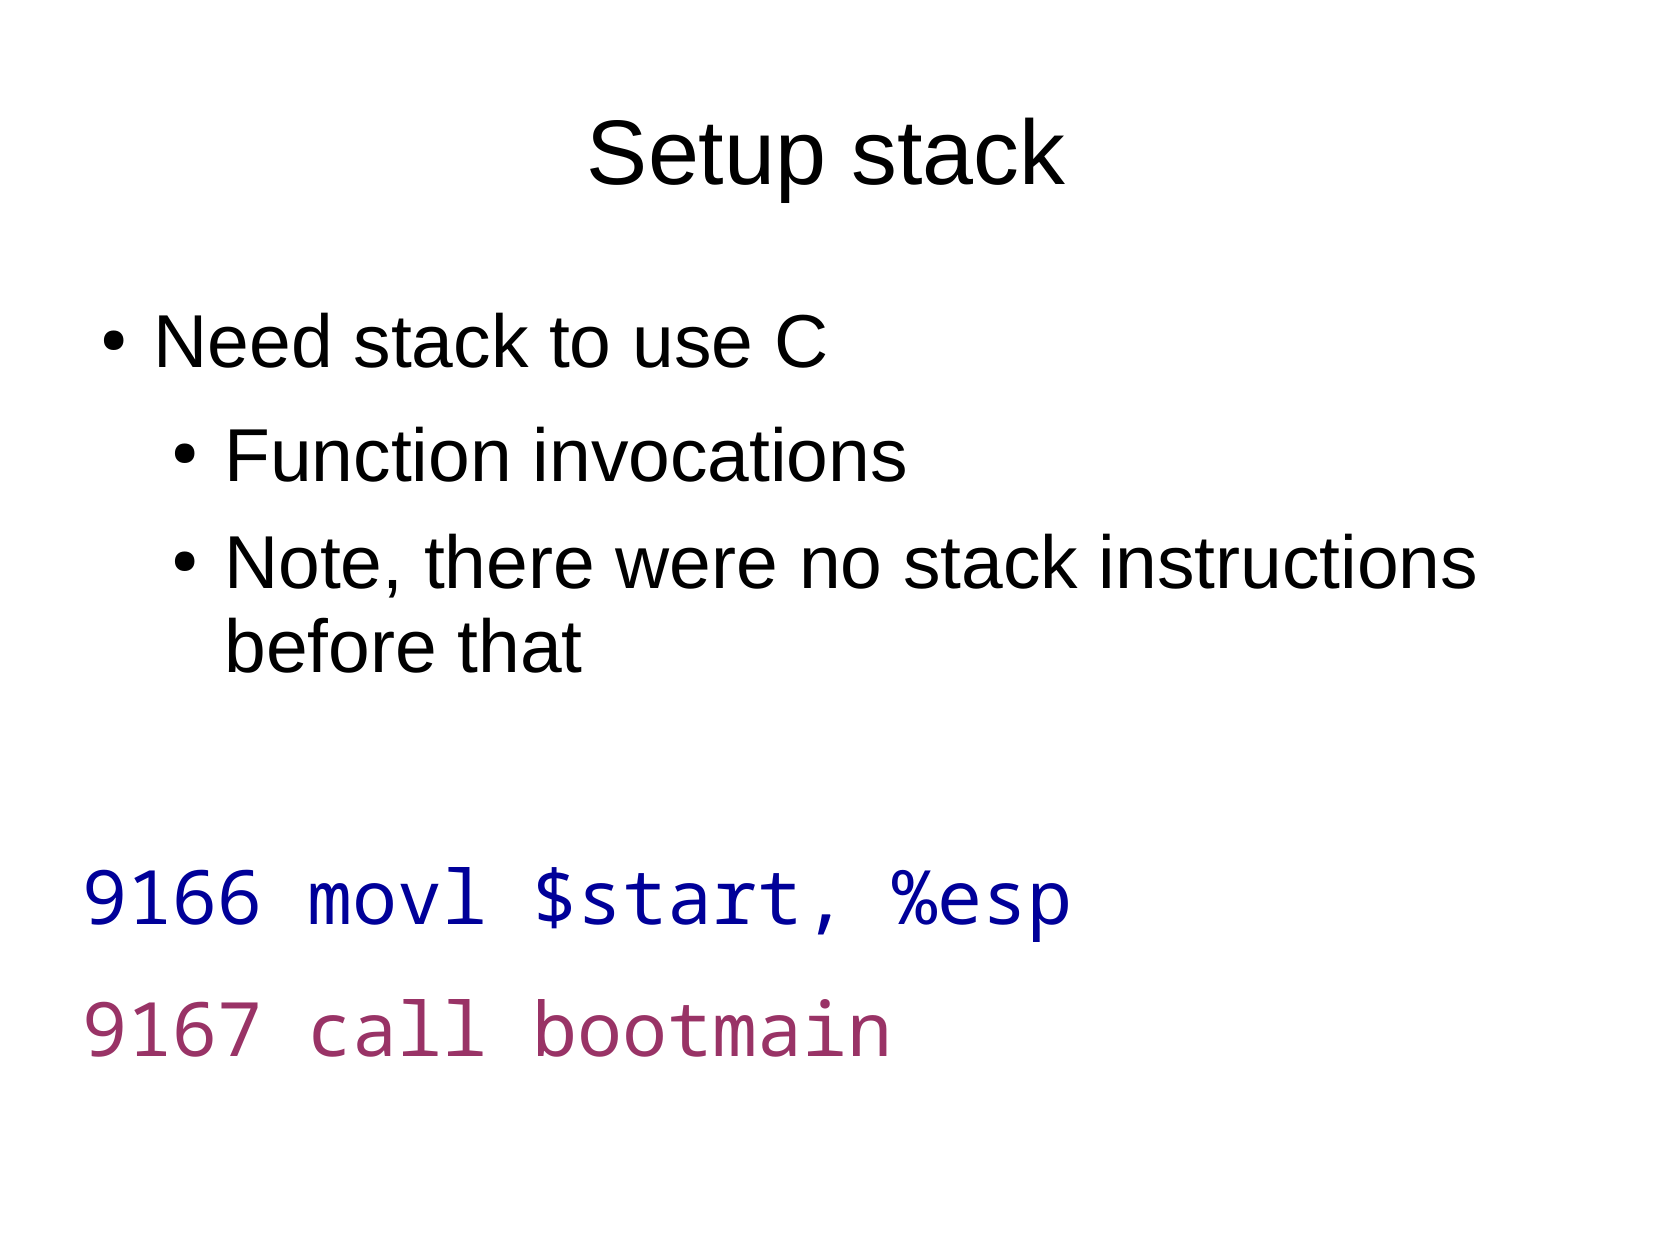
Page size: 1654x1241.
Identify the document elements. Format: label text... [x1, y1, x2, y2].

list Need stack to use C Function invocations Note, there were no stack instructions before that 9166 movl $start, %esp 9167 call bootmain [82, 300, 1571, 1163]
title Setup stack [82, 49, 1571, 257]
